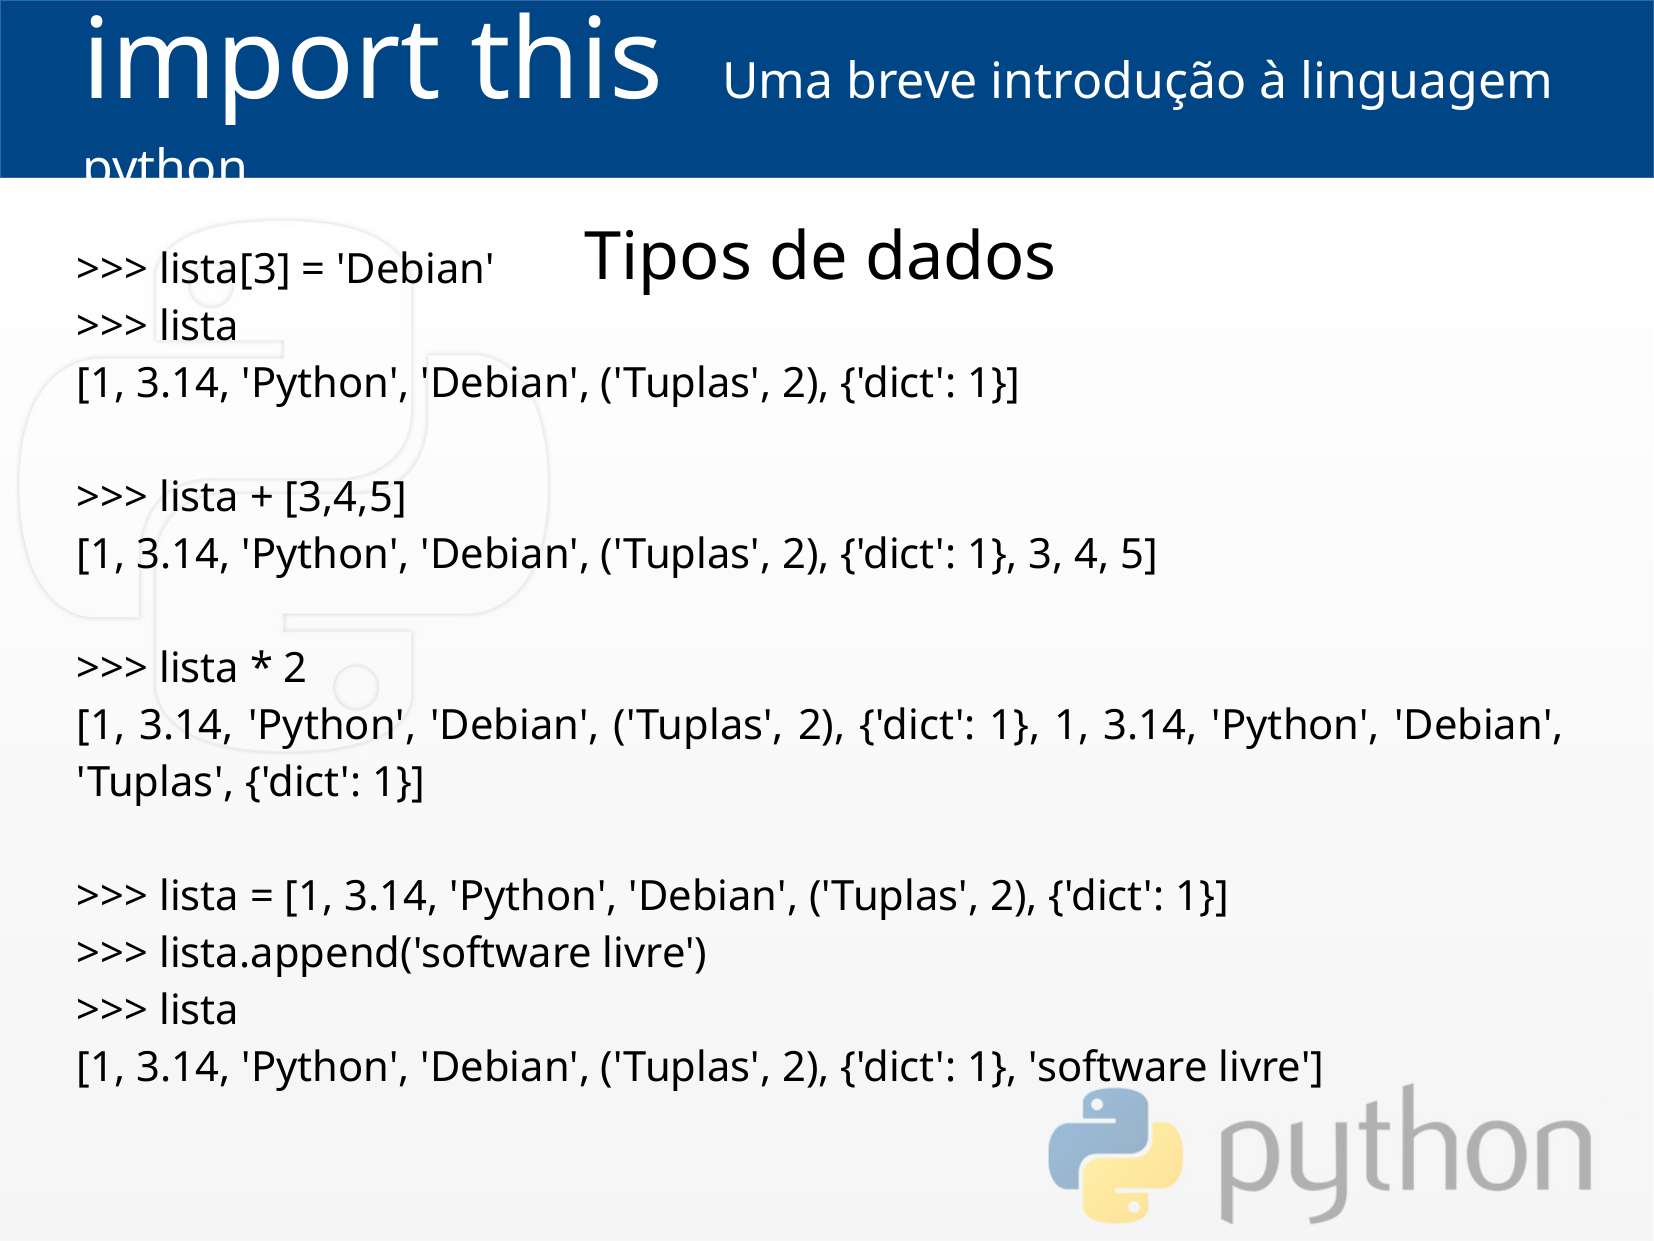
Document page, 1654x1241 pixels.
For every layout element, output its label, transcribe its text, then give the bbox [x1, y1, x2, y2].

picture [0, 200, 1654, 1241]
subtitle >>> lista[3] = 'Debian' >>> lista [1, 3.14, 'Python', 'Debian', ('Tuplas', 2), {'dict': 1}] >>> lista + [3,4,5] [1, 3.14, 'Python', 'Debian', ('Tuplas', 2), {'dict': 1}, 3, 4, 5] >>> lista * 2 [1, 3.14, 'Python', 'Debian', ('Tuplas', 2), {'dict': 1}, 1, 3.14, 'Python', 'Debian', 'Tuplas', {'dict': 1}] >>> lista = [1, 3.14, 'Python', 'Debian', ('Tuplas', 2), {'dict': 1}] >>> lista.append('software livre') >>> lista [1, 3.14, 'Python', 'Debian', ('Tuplas', 2), {'dict': 1}, 'software livre'] [76, 295, 1565, 1151]
text_box [0, 0, 1654, 178]
text_box Tipos de dados [106, 200, 1536, 296]
title import this Uma breve introdução à linguagem python [82, 1, 1571, 178]
